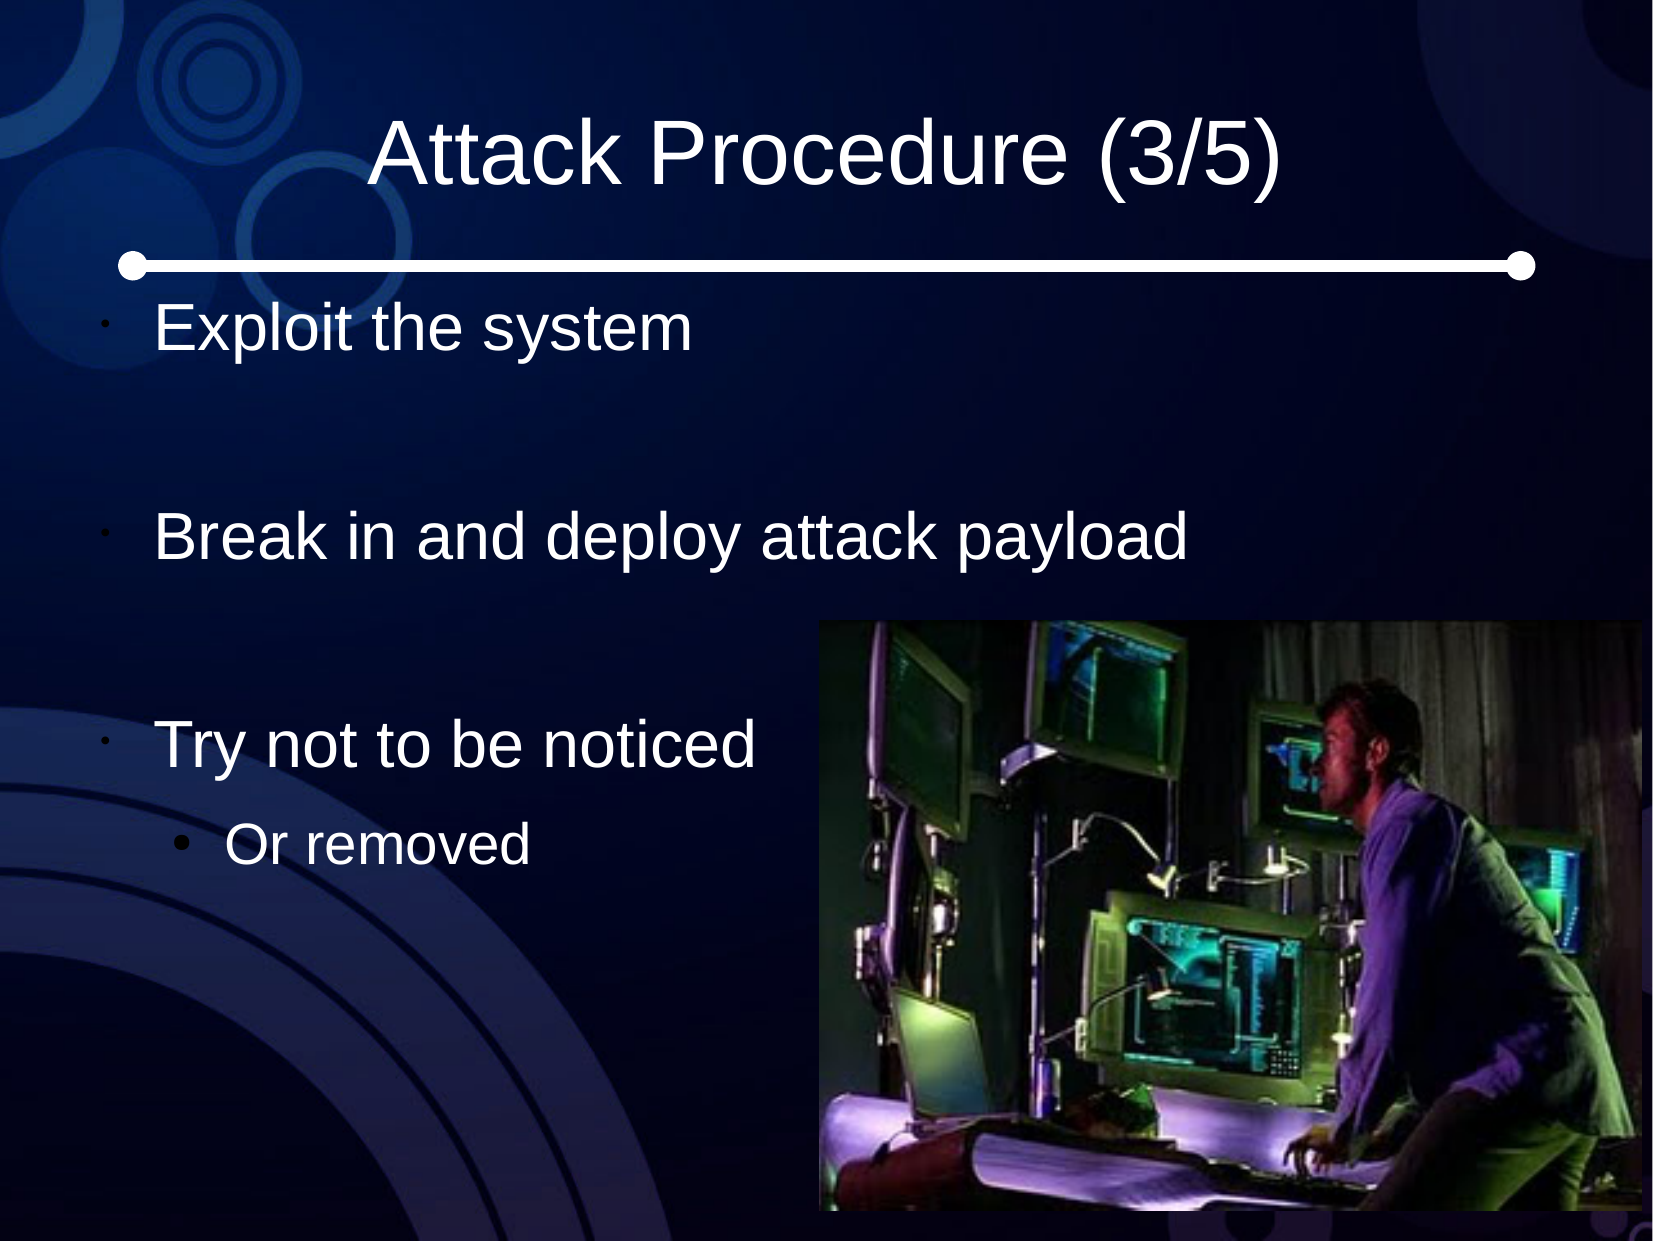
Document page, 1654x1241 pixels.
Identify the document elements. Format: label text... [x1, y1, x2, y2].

title Attack Procedure (3/5) [82, 49, 1571, 257]
picture [0, 0, 1653, 1241]
list Exploit the system Break in and deploy attack payload Try not to be noticed Or removed [82, 290, 1571, 1094]
